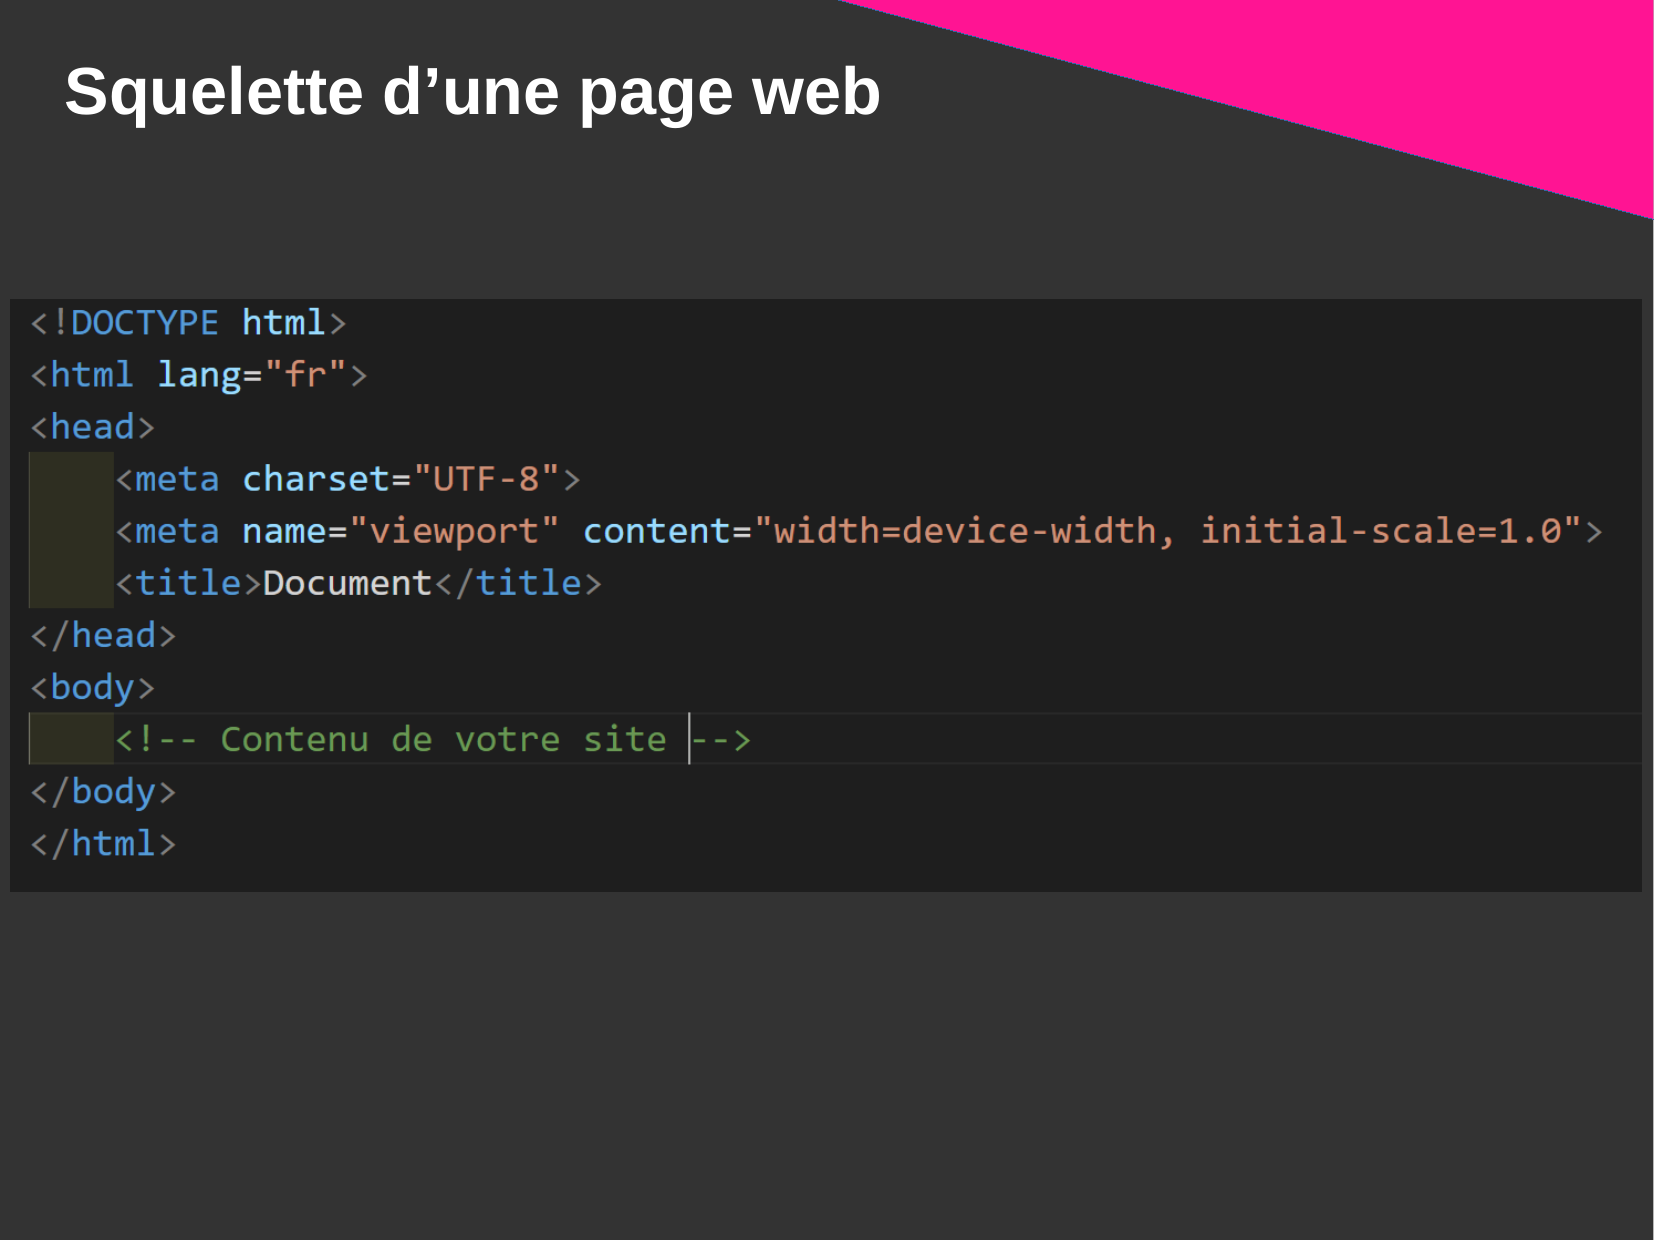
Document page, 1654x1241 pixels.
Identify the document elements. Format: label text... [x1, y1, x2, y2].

title Squelette d’une page web [64, 54, 1418, 157]
picture [10, 299, 1642, 892]
text_box [838, 0, 1654, 220]
